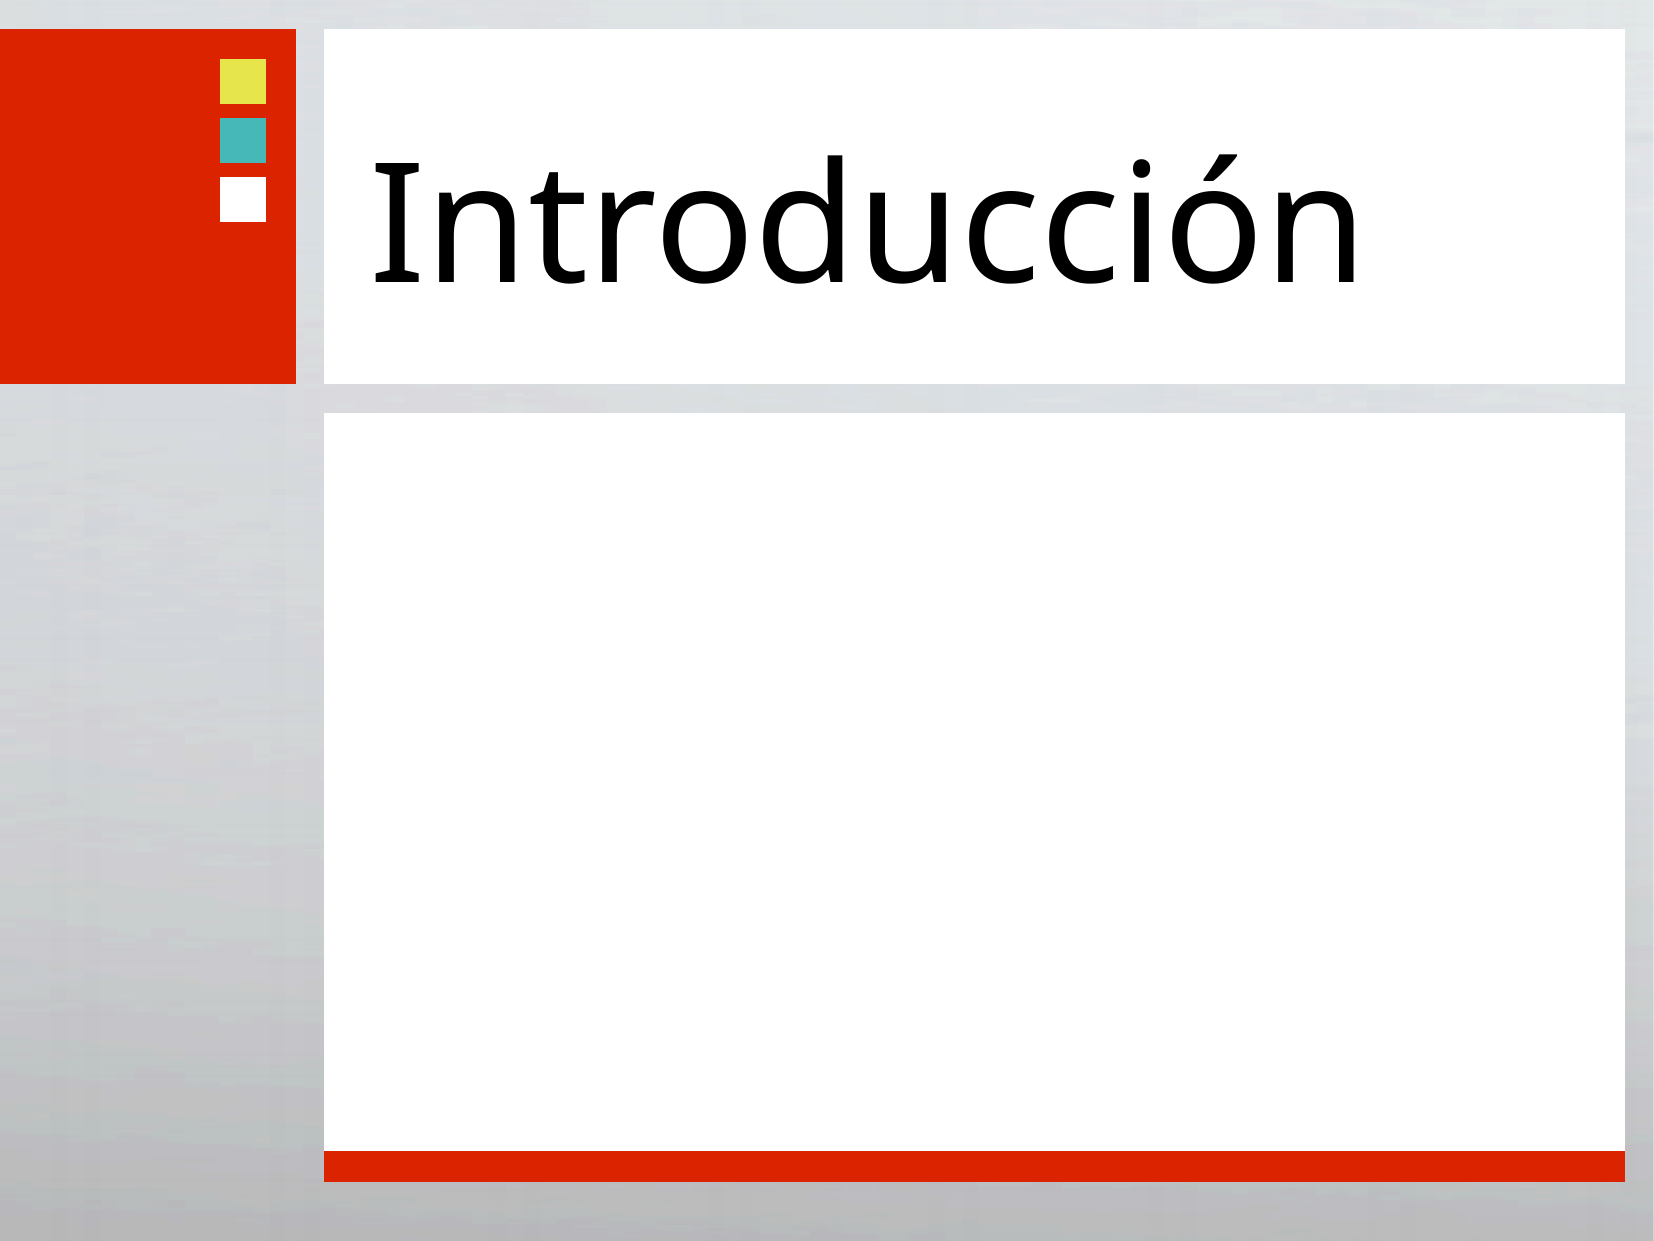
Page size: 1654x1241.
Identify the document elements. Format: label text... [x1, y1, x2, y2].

picture [0, 0, 1654, 1241]
text_box Introducción [354, 96, 1595, 313]
